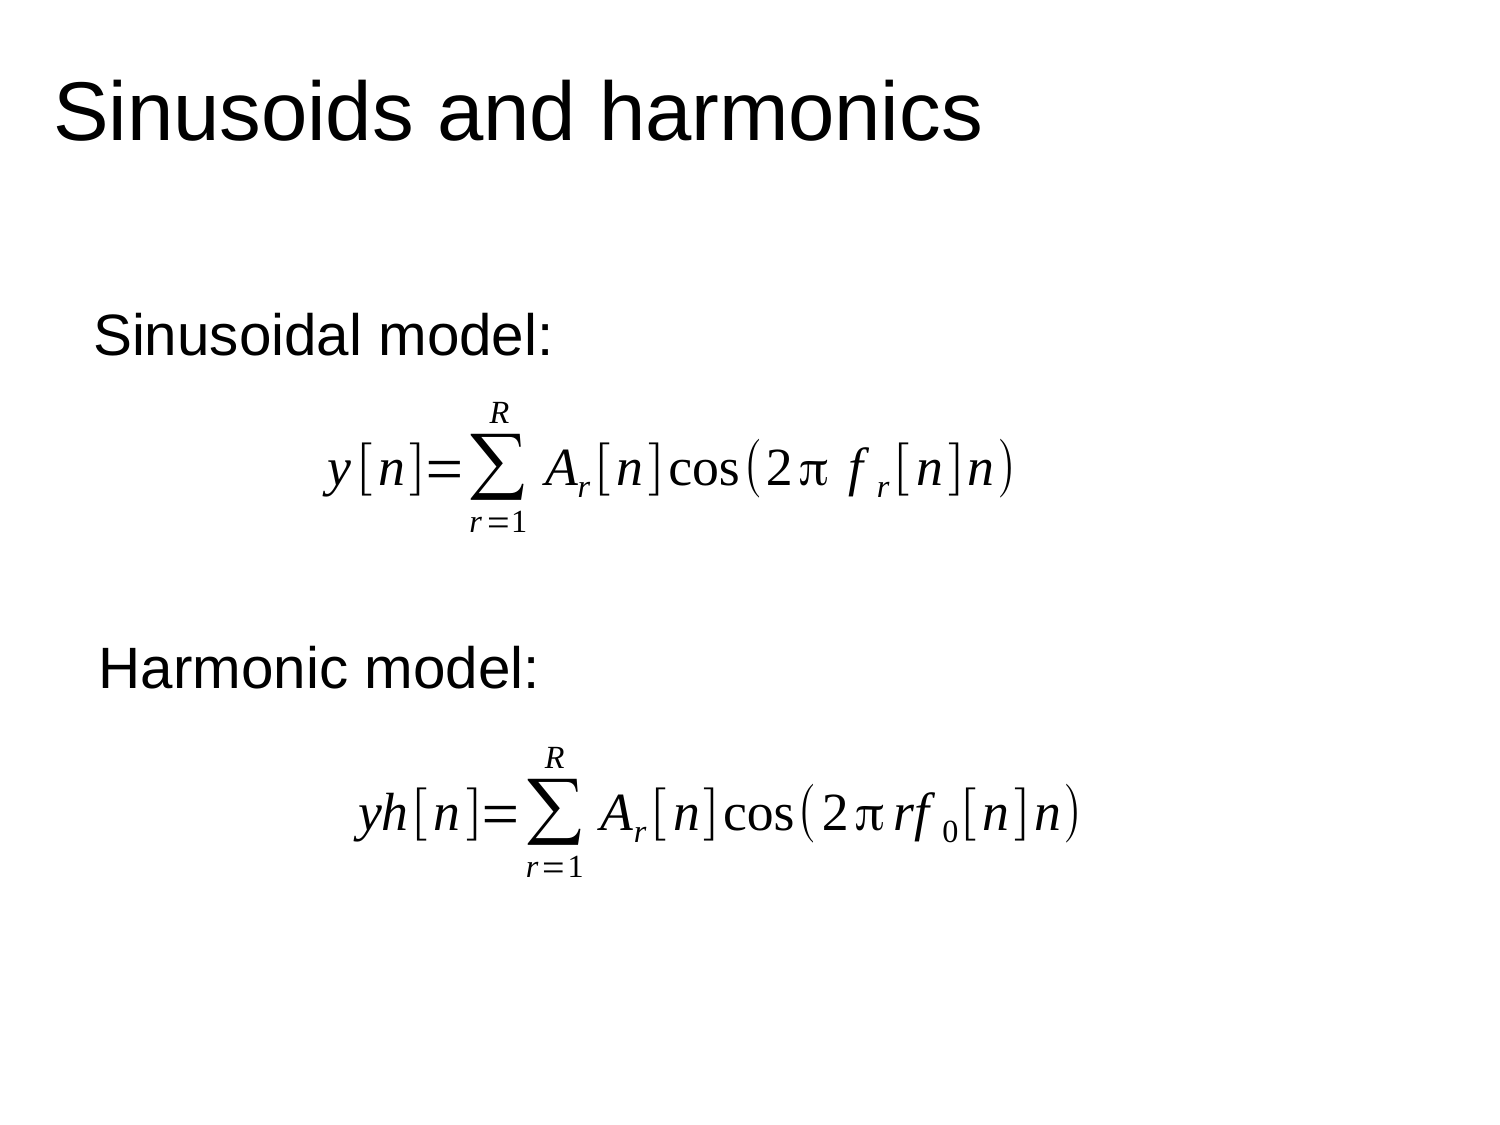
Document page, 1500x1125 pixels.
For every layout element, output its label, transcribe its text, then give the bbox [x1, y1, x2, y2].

title Sinusoids and harmonics [53, 8, 1456, 216]
chart [345, 739, 1089, 886]
text_box Sinusoidal model: [78, 295, 569, 376]
chart [315, 394, 1022, 540]
text_box Harmonic model: [84, 628, 555, 709]
